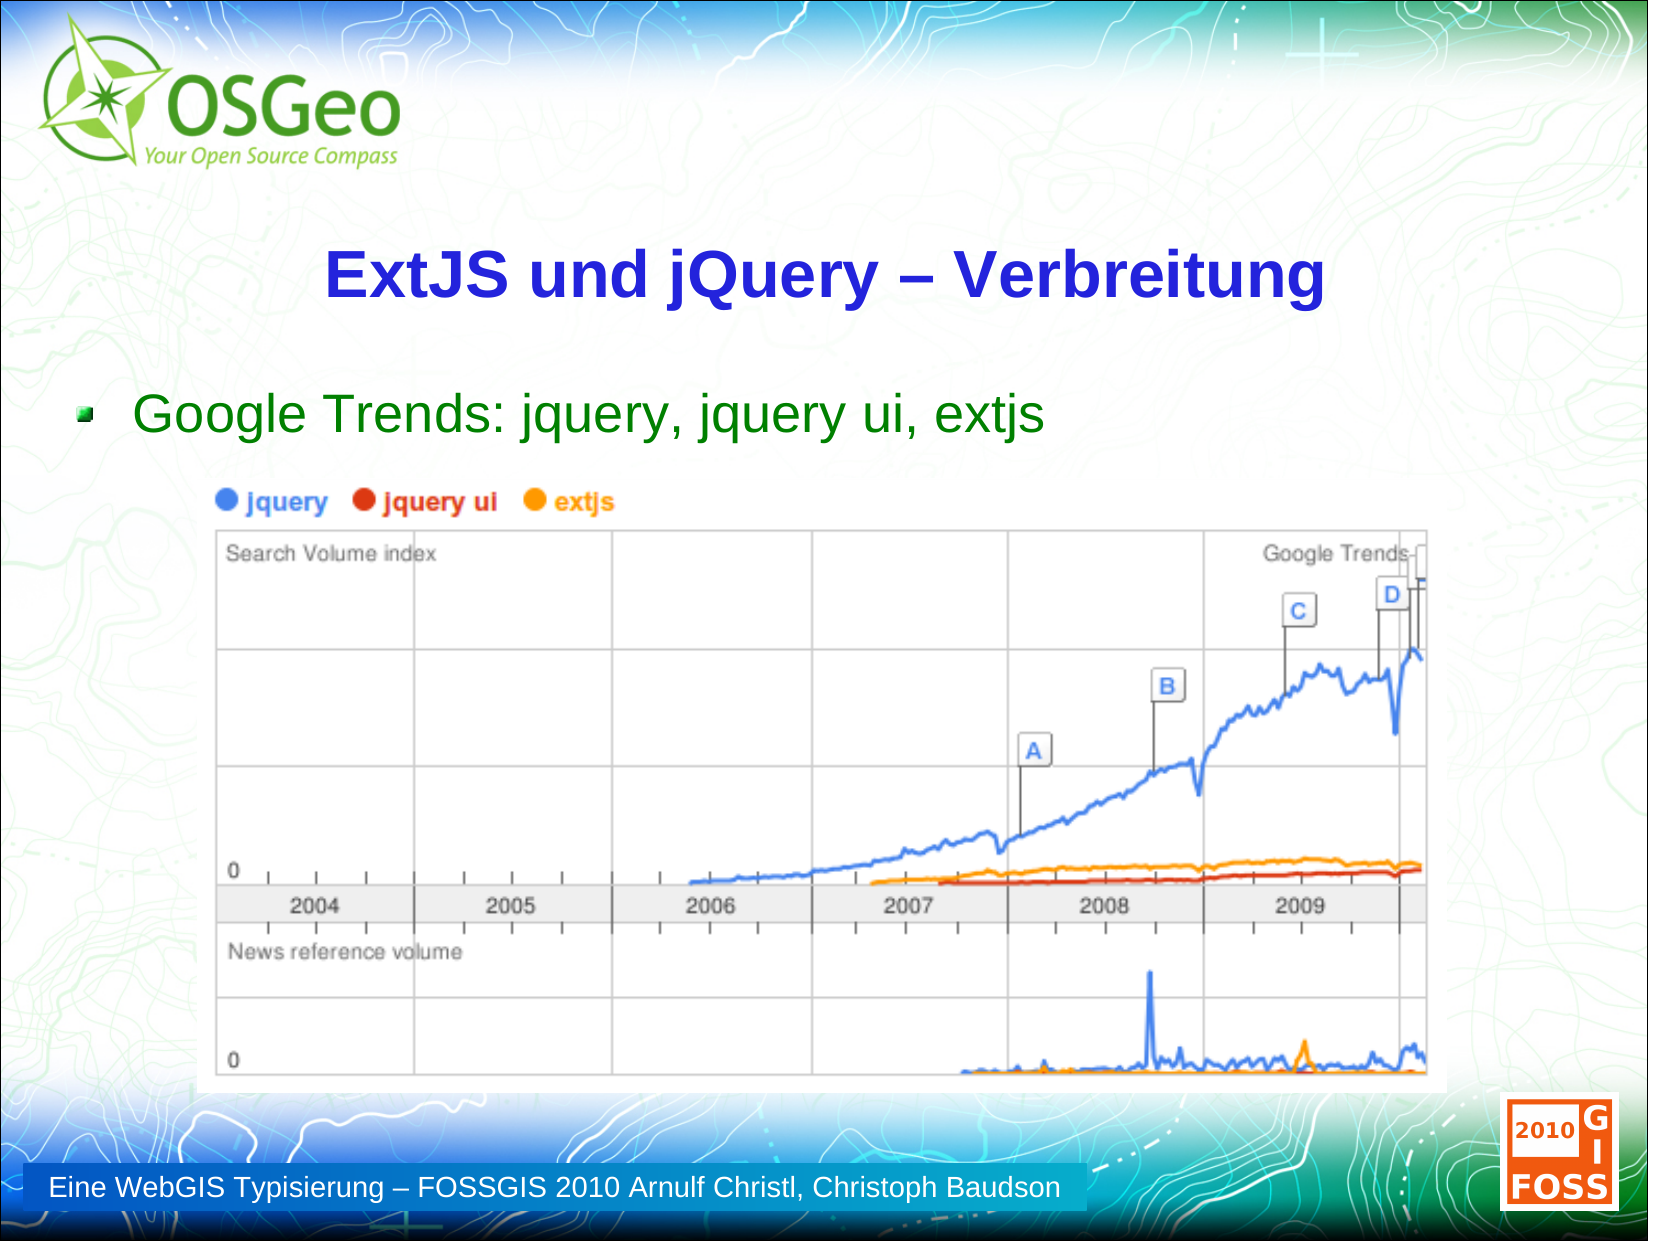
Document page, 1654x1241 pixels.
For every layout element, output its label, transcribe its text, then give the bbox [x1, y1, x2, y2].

picture [1, 1, 1647, 1240]
title ExtJS und jQuery – Verbreitung [82, 208, 1571, 342]
list Google Trends: jquery, jquery ui, extjs [76, 383, 1565, 1188]
